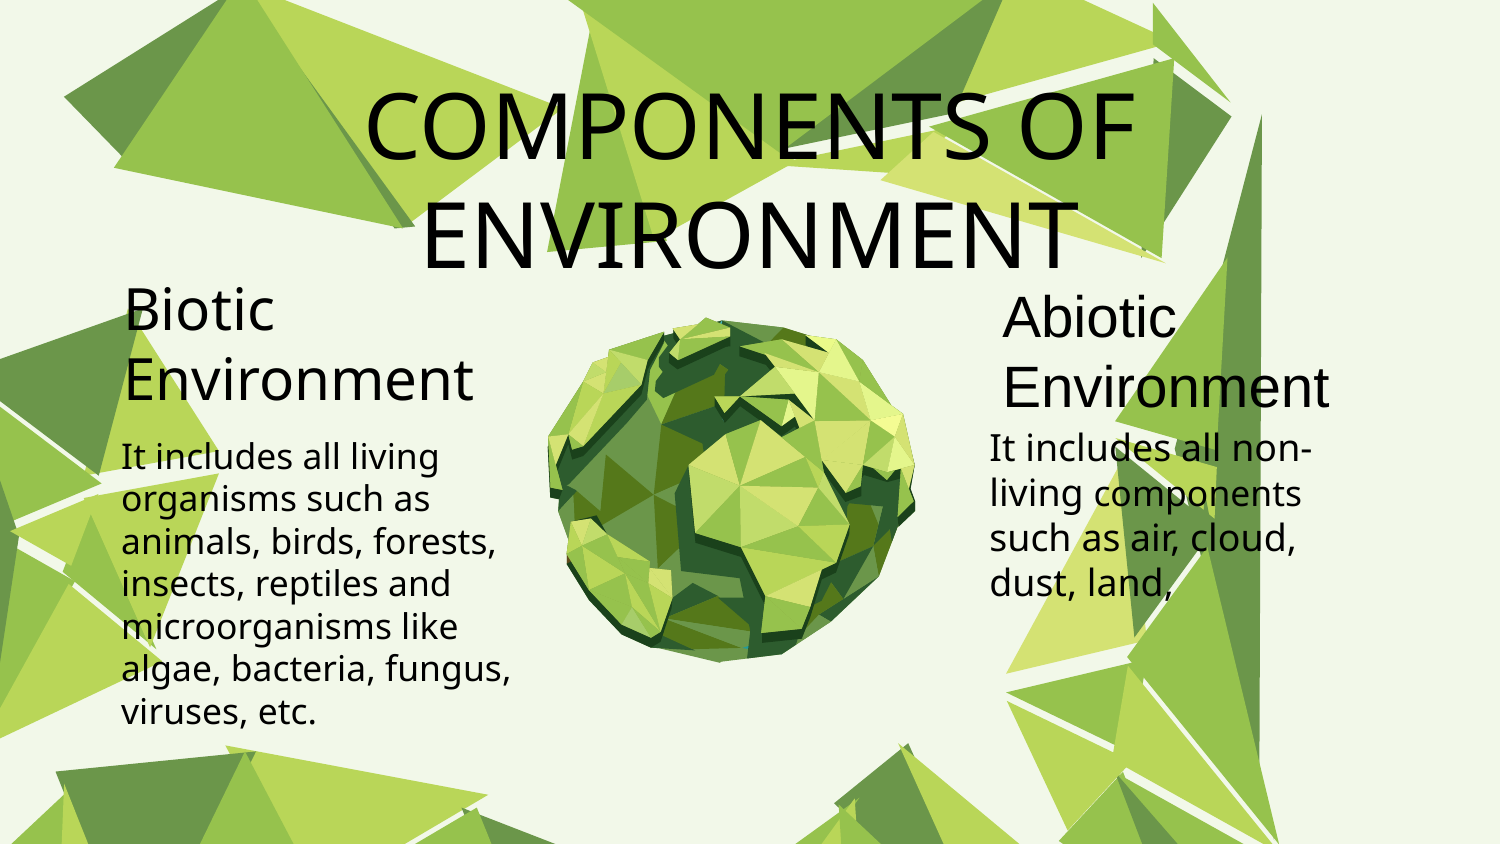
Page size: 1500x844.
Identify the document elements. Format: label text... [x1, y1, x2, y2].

subtitle It includes all non-living components such as air, cloud, dust, land, [974, 436, 1381, 663]
title Abiotic Environment [987, 270, 1417, 428]
text_box [547, 317, 916, 663]
title COMPONENTS OF ENVIRONMENT [101, 52, 1399, 251]
subtitle It includes all living organisms such as animals, birds, forests, insects, reptiles and microorganisms like algae, bacteria, fungus, viruses, etc. [106, 487, 531, 721]
title Biotic Environment [108, 263, 529, 422]
